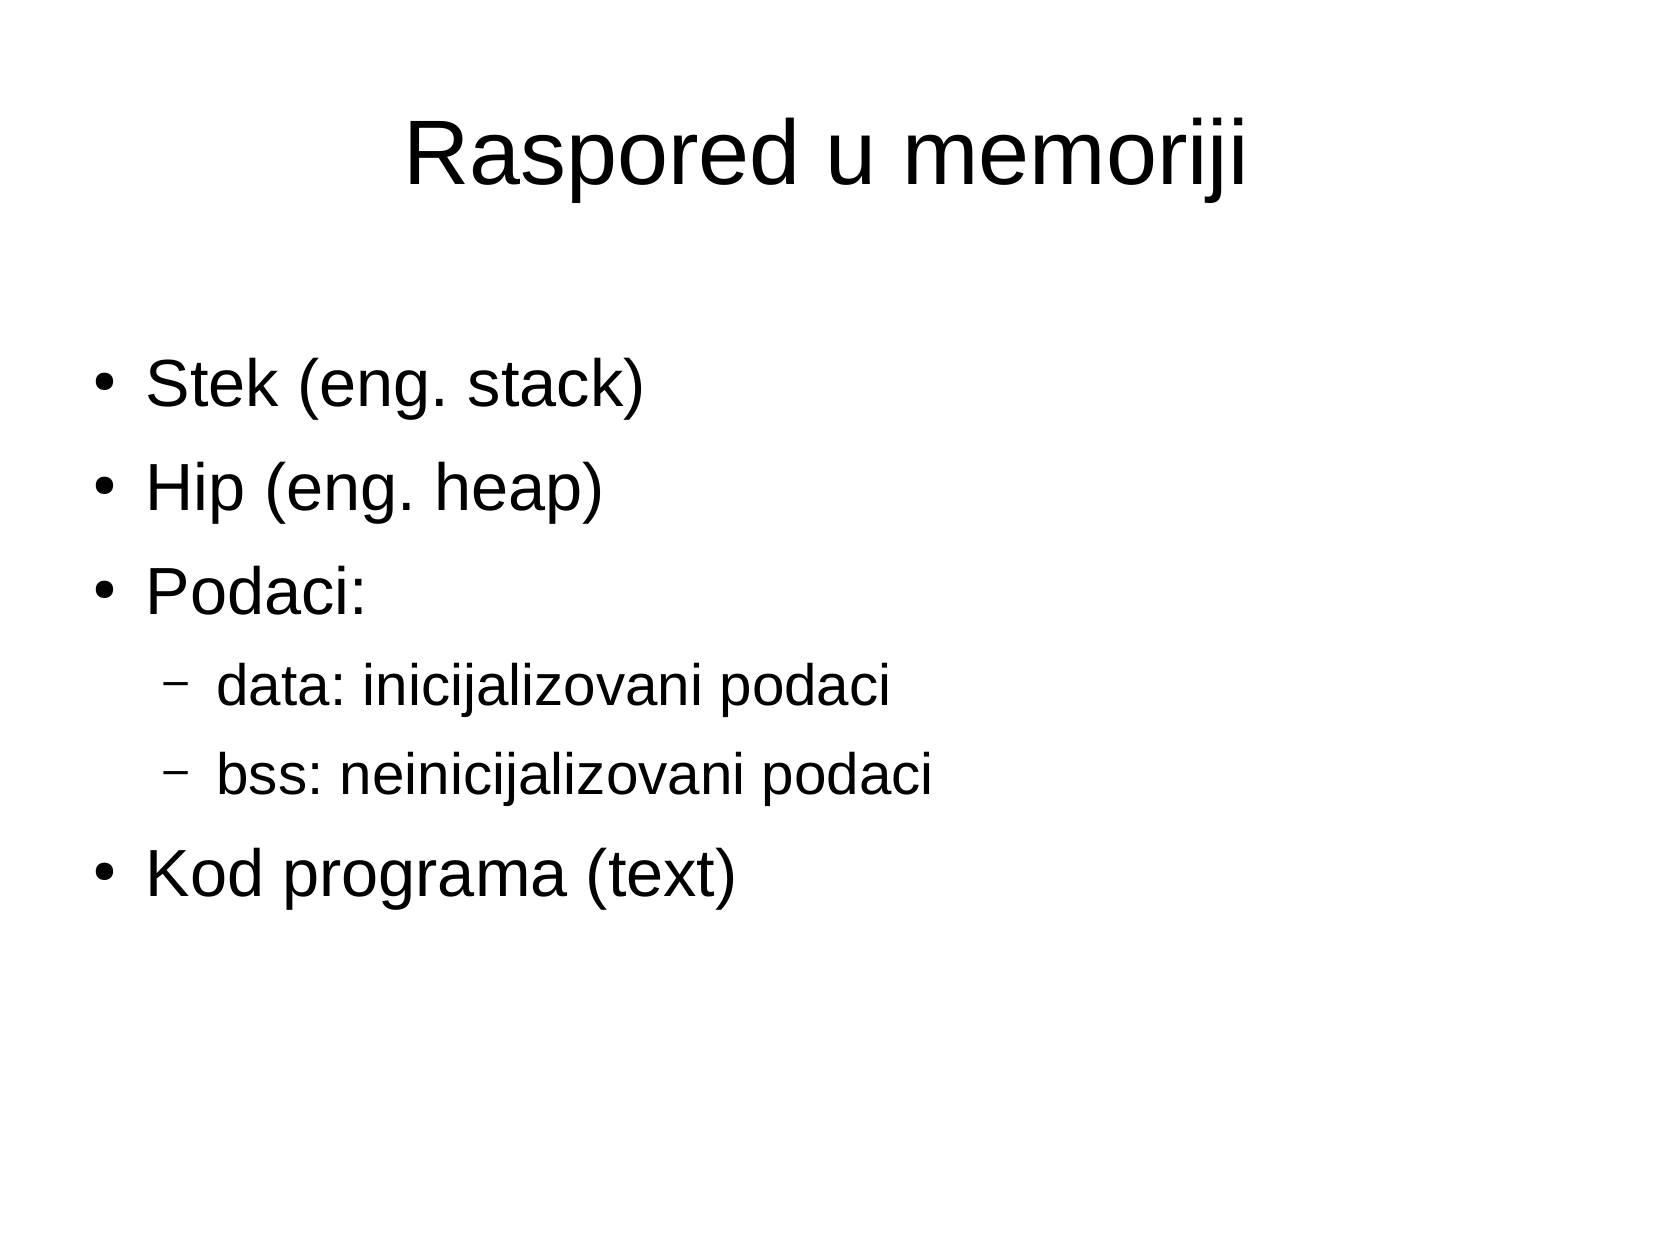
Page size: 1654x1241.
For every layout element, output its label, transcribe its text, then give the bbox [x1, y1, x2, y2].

title Raspored u memoriji [82, 49, 1571, 257]
list Stek (eng. stack) Hip (eng. heap) Podaci: data: inicijalizovani podaci bss: neinicijalizovani podaci Kod programa (text) [75, 345, 1564, 1066]
